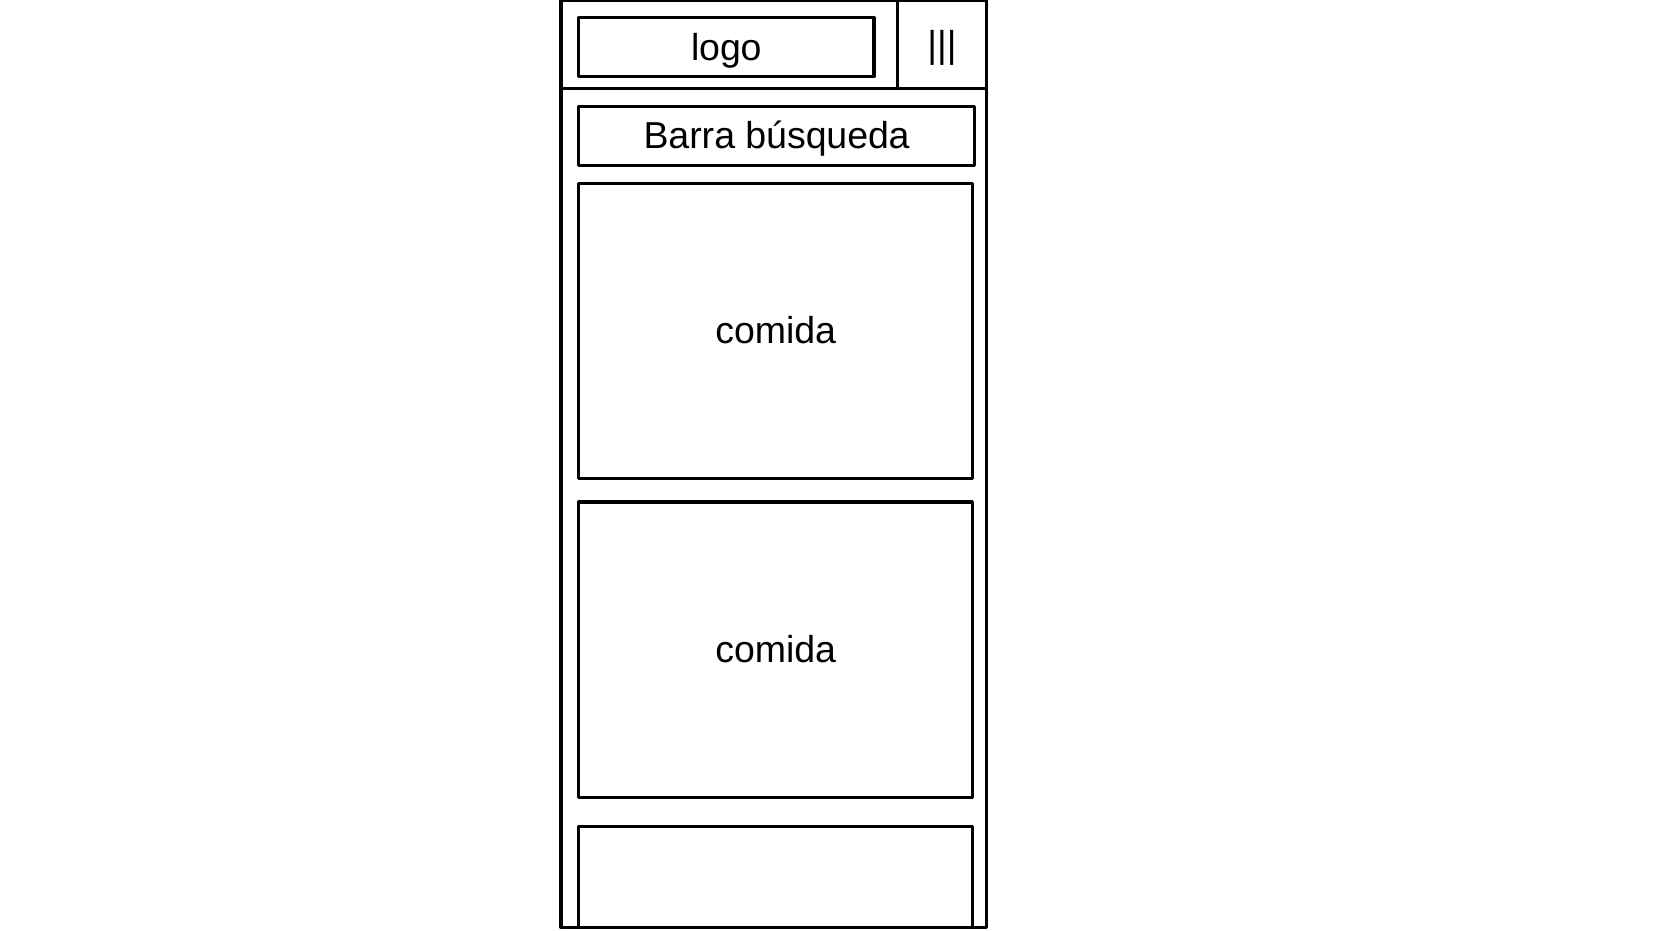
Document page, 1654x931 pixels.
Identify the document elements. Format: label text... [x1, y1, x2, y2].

text_box comida [578, 183, 973, 479]
text_box ||| [897, 0, 987, 89]
text_box logo [578, 17, 875, 77]
text_box Barra búsqueda [578, 106, 975, 166]
text_box [561, 0, 987, 928]
text_box comida [578, 501, 973, 798]
